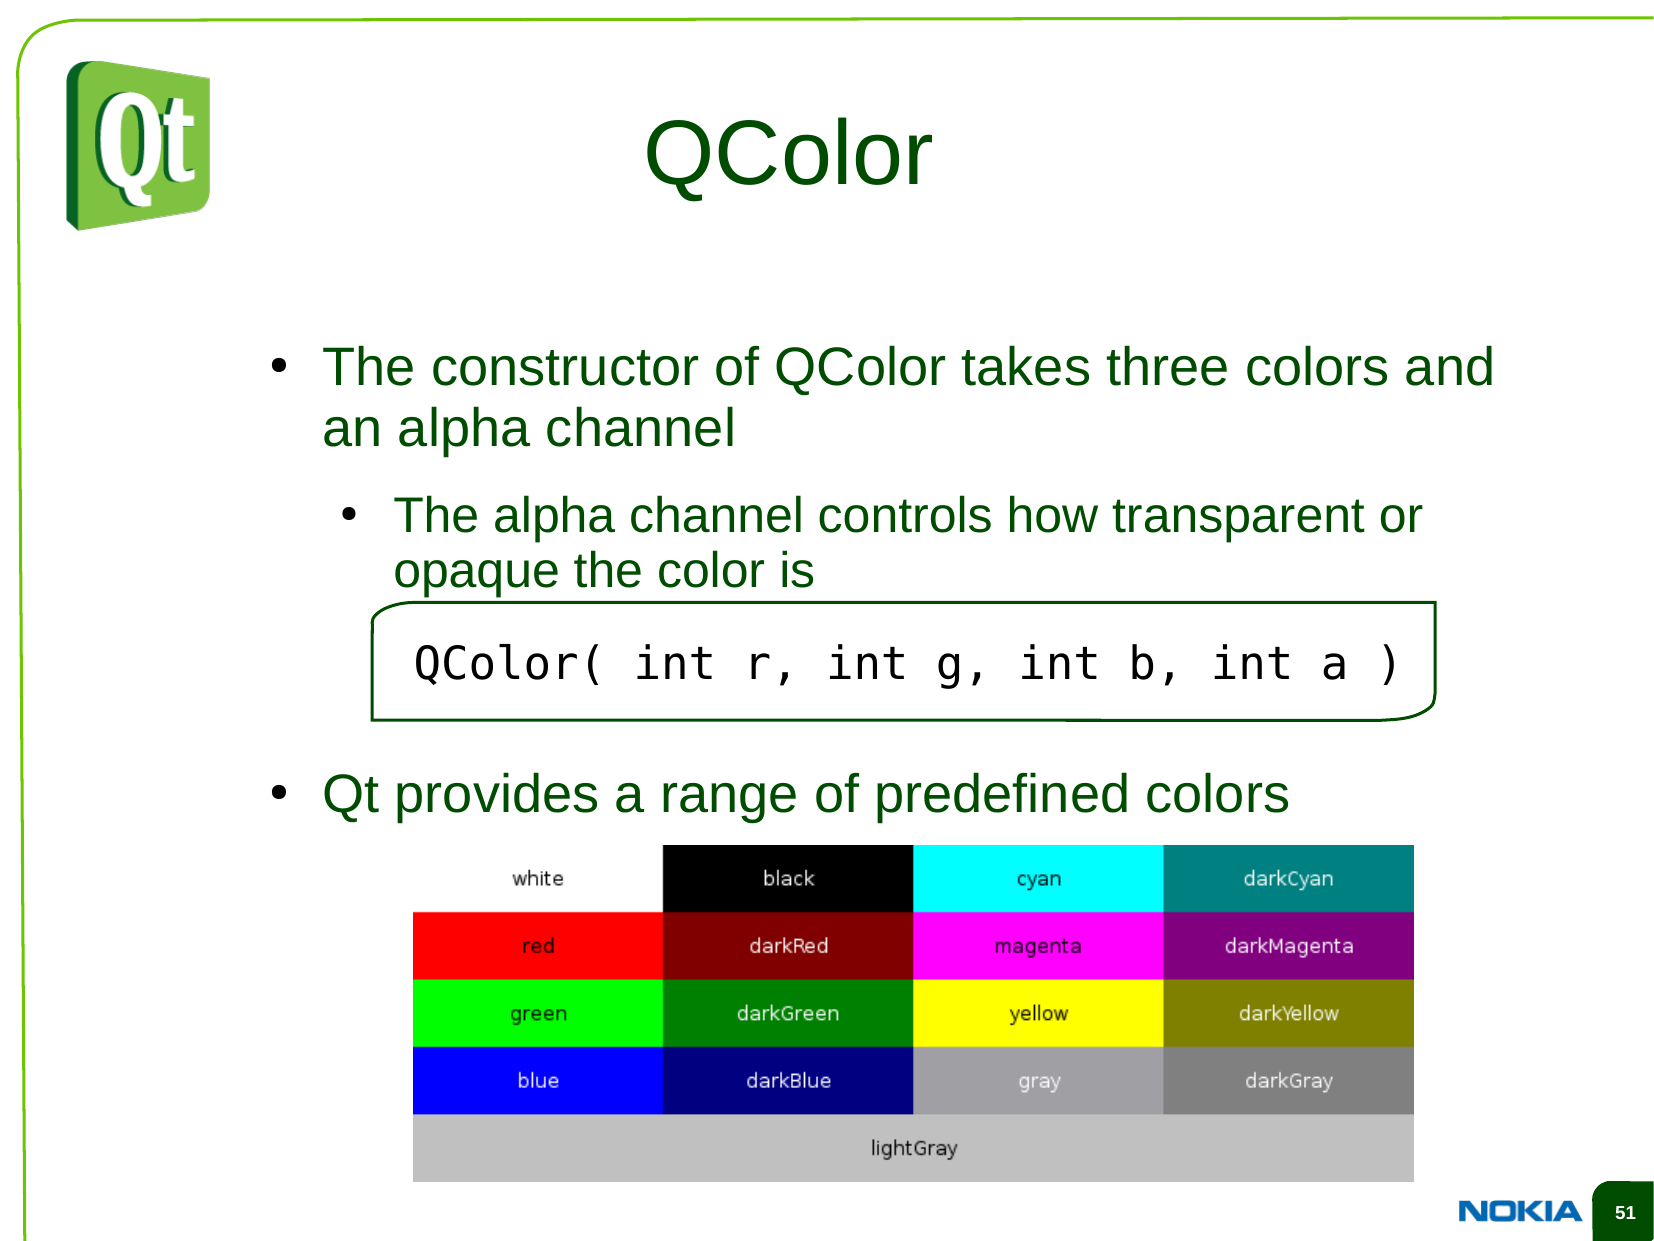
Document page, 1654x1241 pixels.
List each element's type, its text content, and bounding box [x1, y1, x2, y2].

title QColor [251, 49, 1327, 257]
picture [66, 61, 210, 231]
list The constructor of QColor takes three colors and an alpha channel The alpha channel controls how transparent or opaque the color is Qt provides a range of predefined colors [251, 336, 1571, 1100]
picture [1459, 1200, 1583, 1222]
picture [413, 845, 1414, 1182]
text_box QColor( int r, int g, int b, int a ) [398, 629, 1419, 698]
